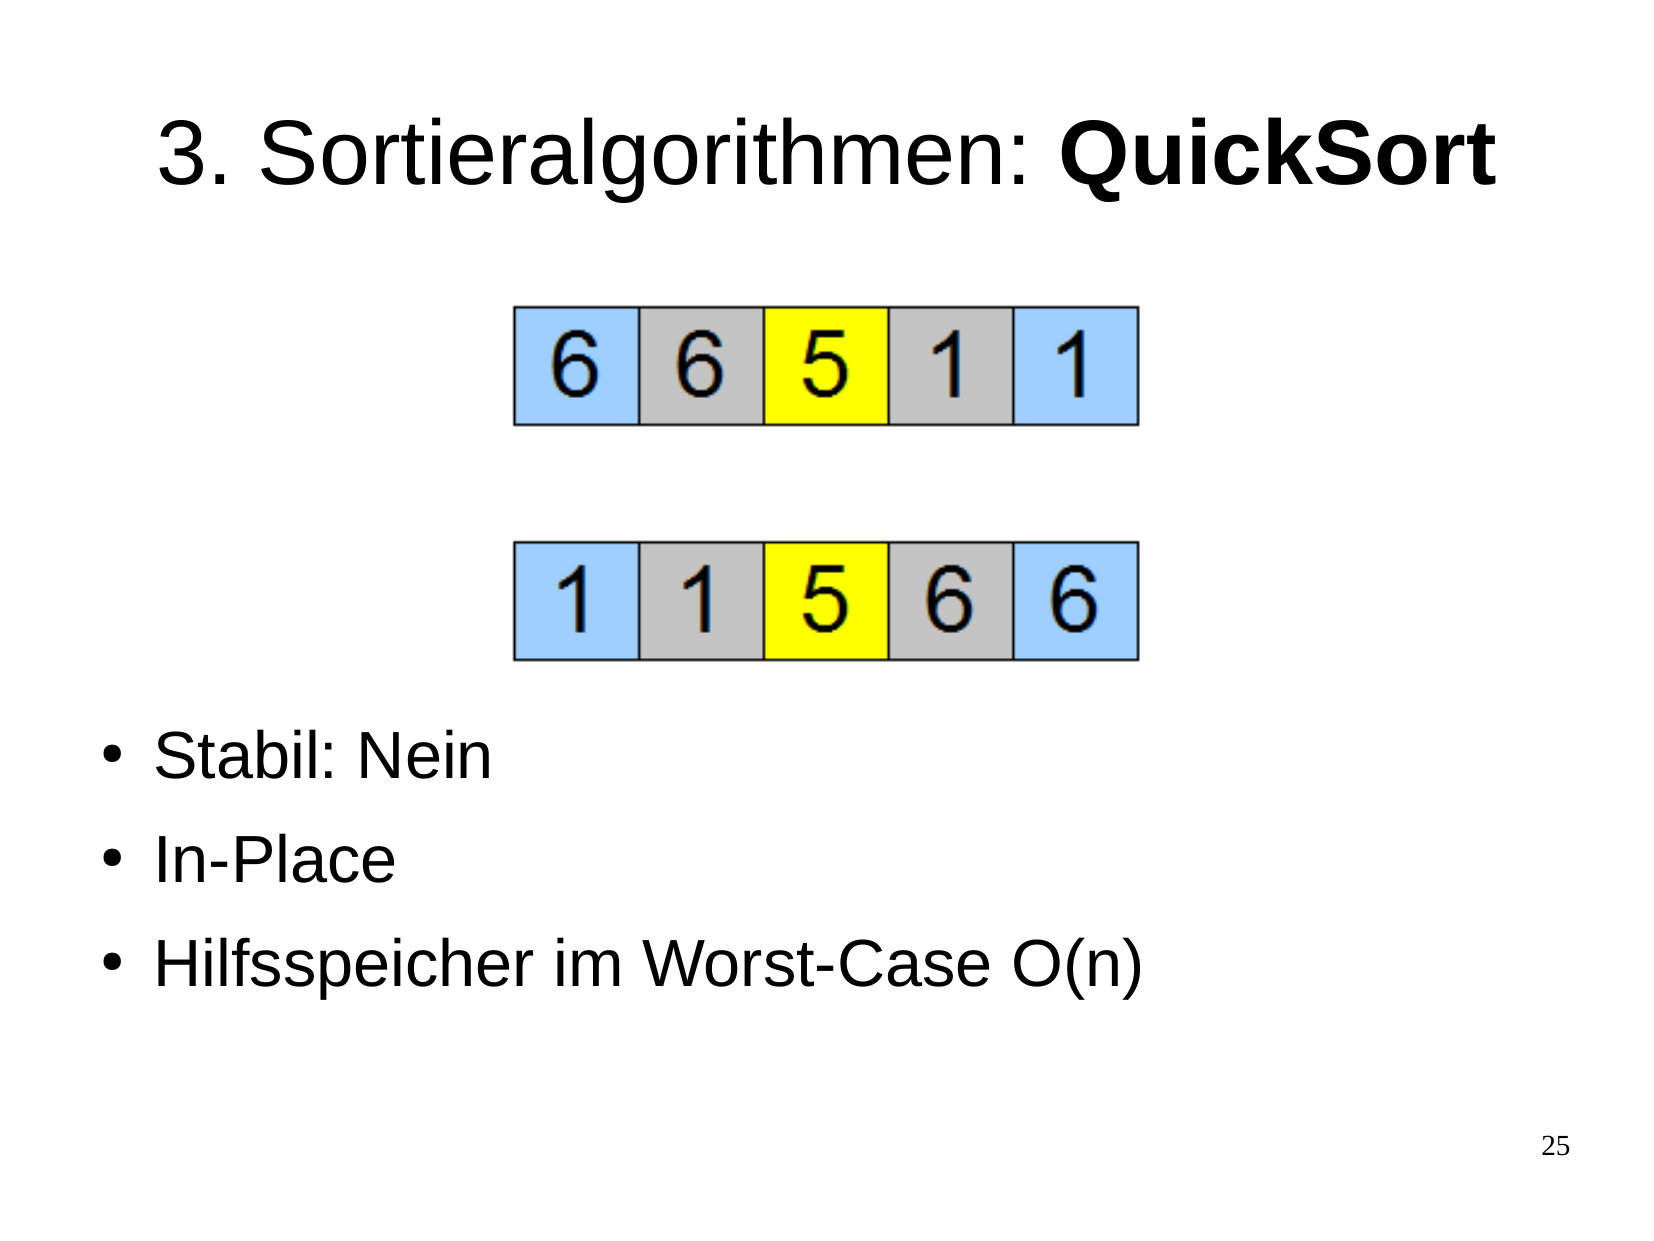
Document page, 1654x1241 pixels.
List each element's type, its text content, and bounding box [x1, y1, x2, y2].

title 3. Sortieralgorithmen: QuickSort [82, 49, 1571, 257]
list Stabil: Nein In-Place Hilfsspeicher im Worst-Case O(n) [82, 717, 1571, 1109]
picture [490, 290, 1164, 681]
